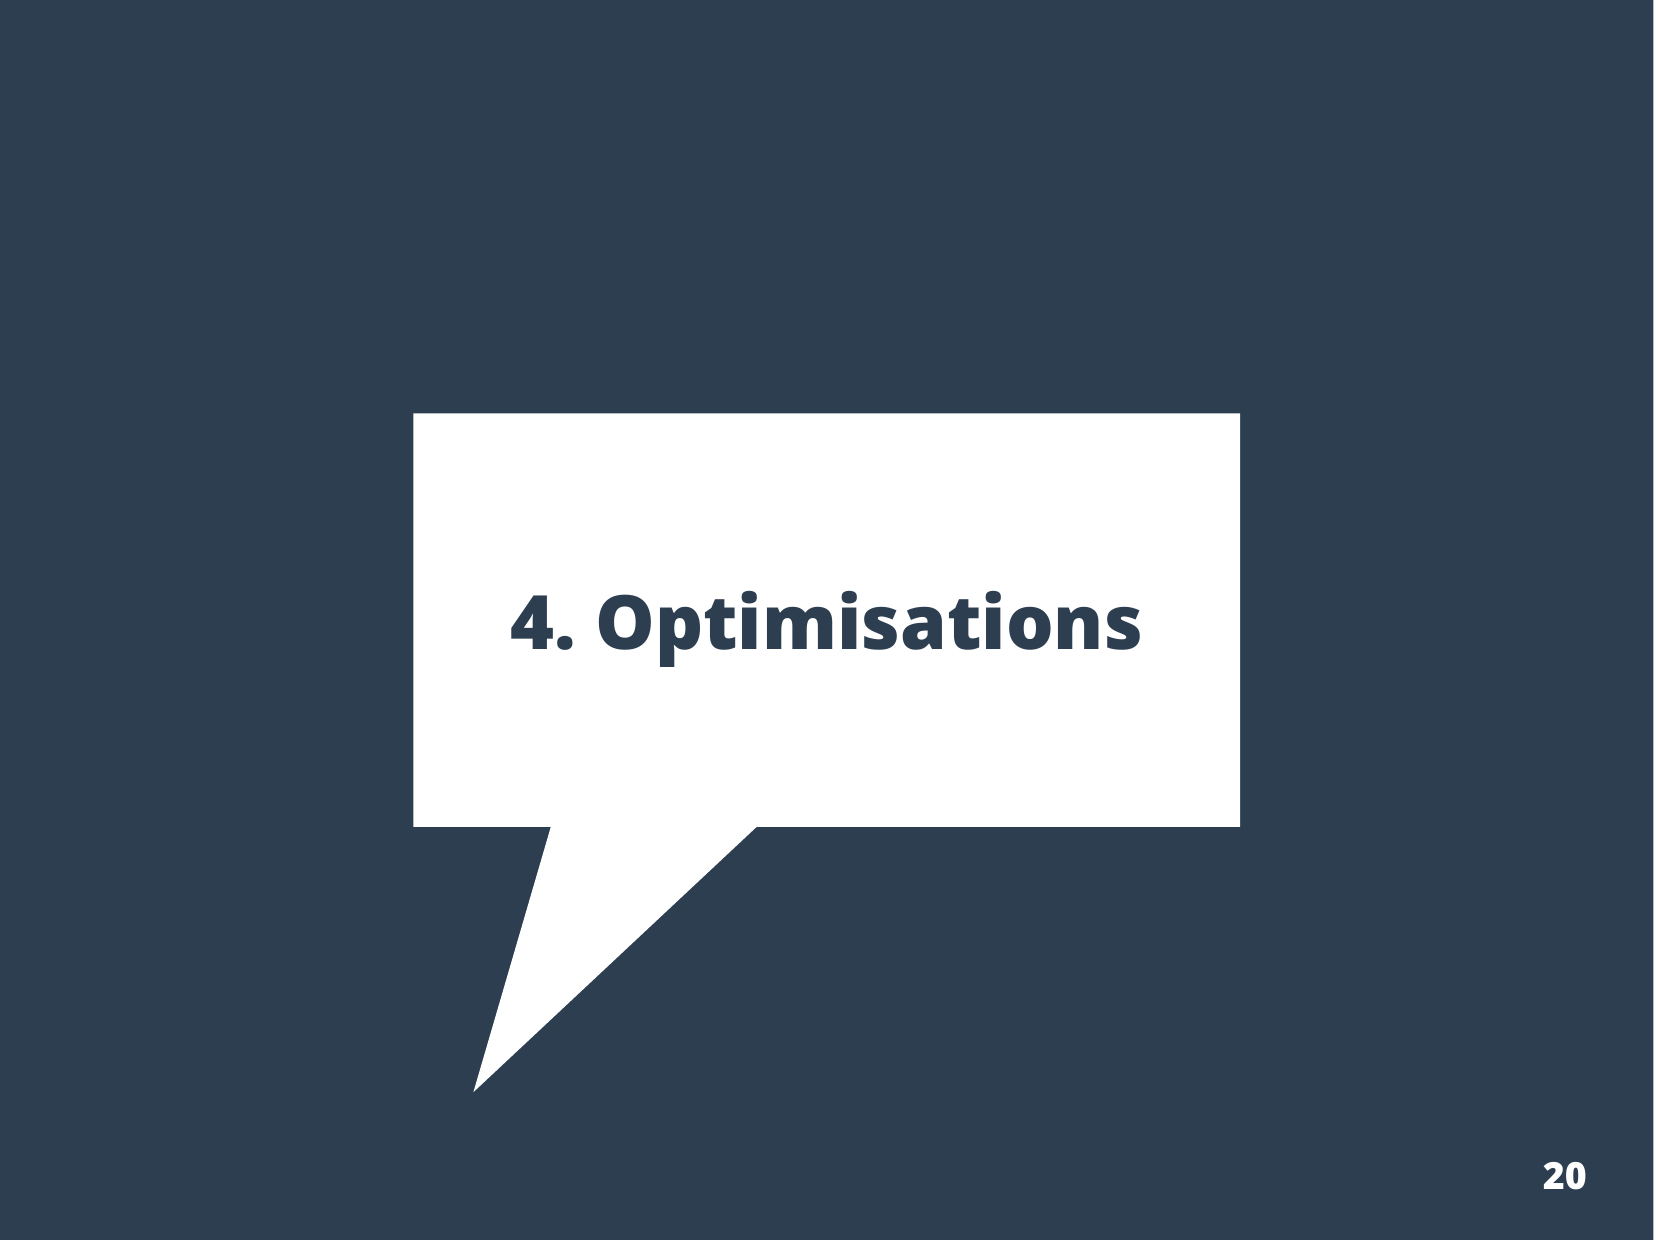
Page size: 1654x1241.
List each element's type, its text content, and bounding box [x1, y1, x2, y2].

title 4. Optimisations [442, 442, 1211, 798]
